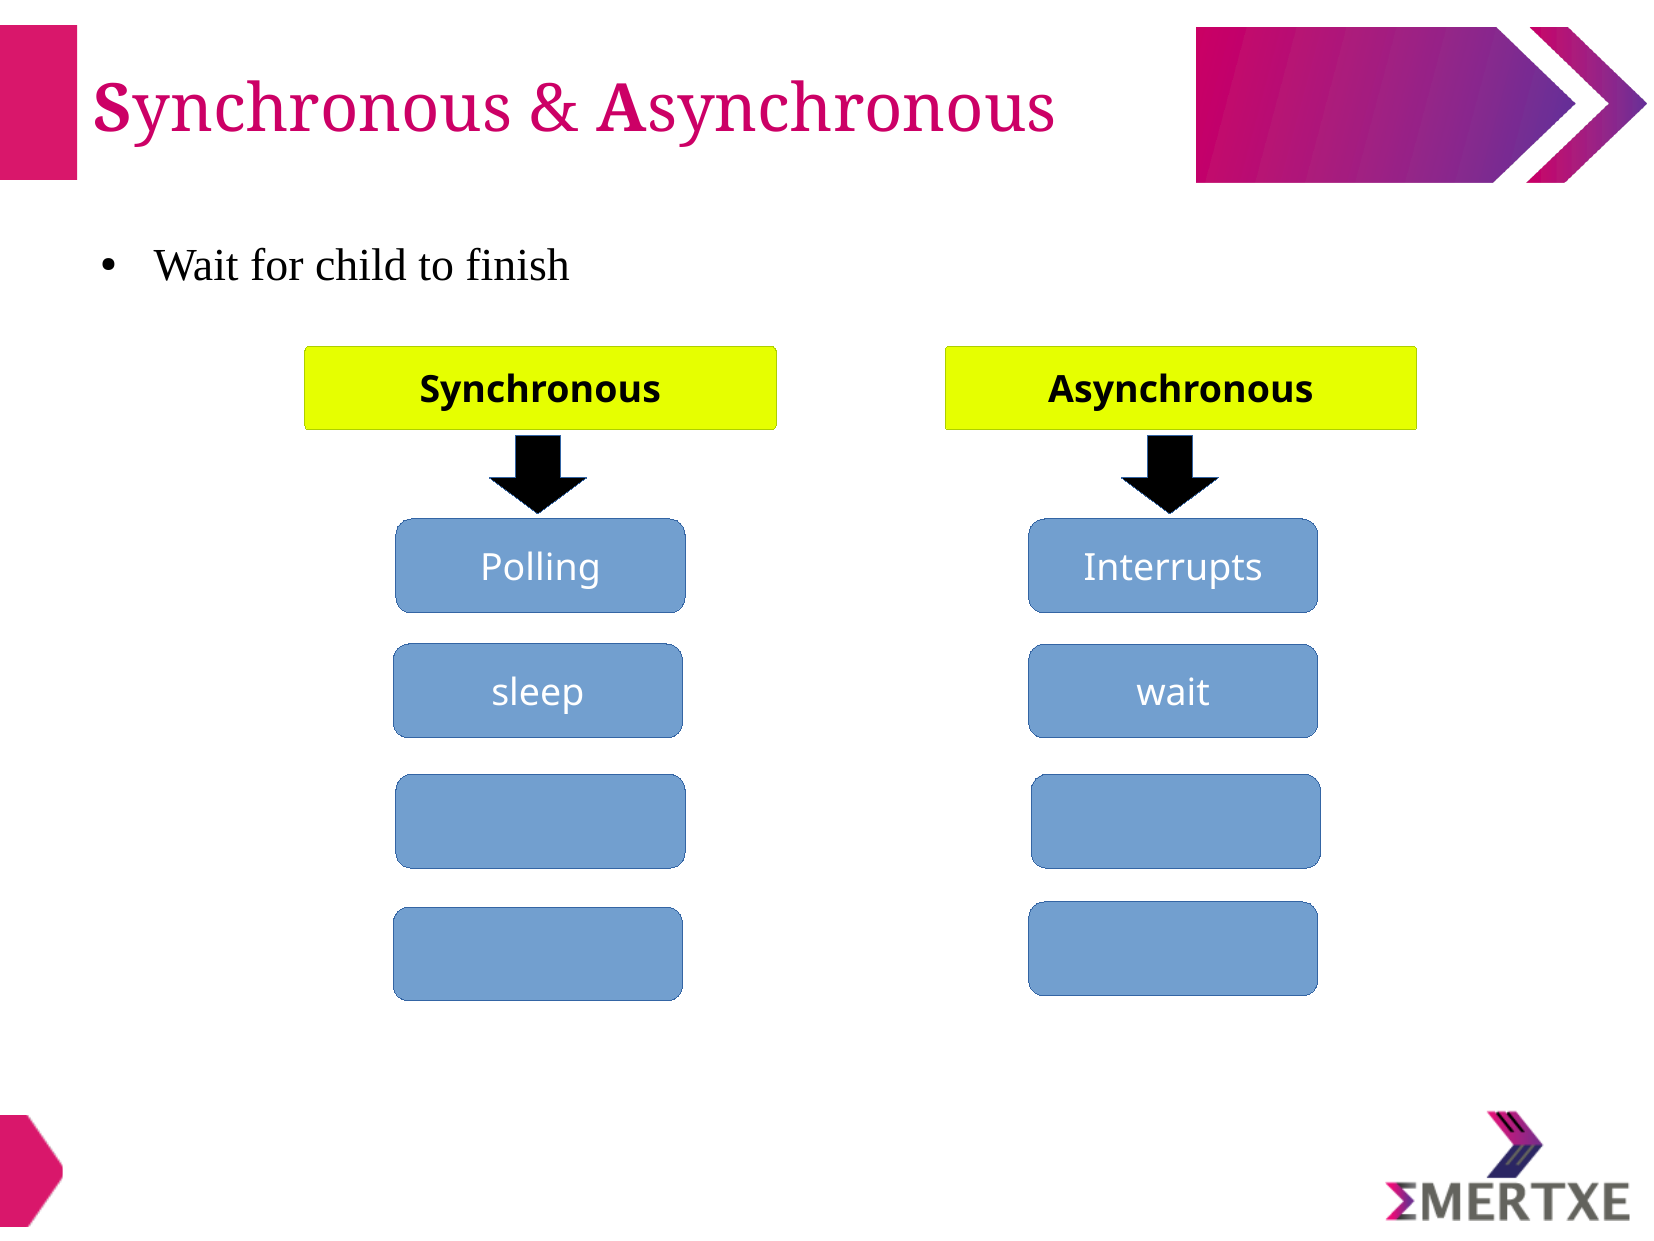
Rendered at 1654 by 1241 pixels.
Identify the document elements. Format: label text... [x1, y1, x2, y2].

picture [1571, 27, 1647, 183]
text_box [1121, 435, 1219, 514]
text_box [489, 435, 587, 514]
text_box sleep [393, 643, 683, 738]
text_box [393, 907, 683, 1001]
text_box Interrupts [1028, 518, 1318, 613]
title Synchronous & Asynchronous [93, 2, 1571, 210]
picture [1385, 1107, 1631, 1221]
text_box Polling [395, 518, 686, 613]
text_box Asynchronous [945, 346, 1417, 430]
text_box [1031, 774, 1321, 869]
list Wait for child to finish [82, 240, 1571, 1081]
text_box Synchronous [304, 346, 777, 430]
text_box [395, 774, 686, 869]
text_box [1028, 901, 1318, 996]
text_box wait [1028, 644, 1318, 738]
